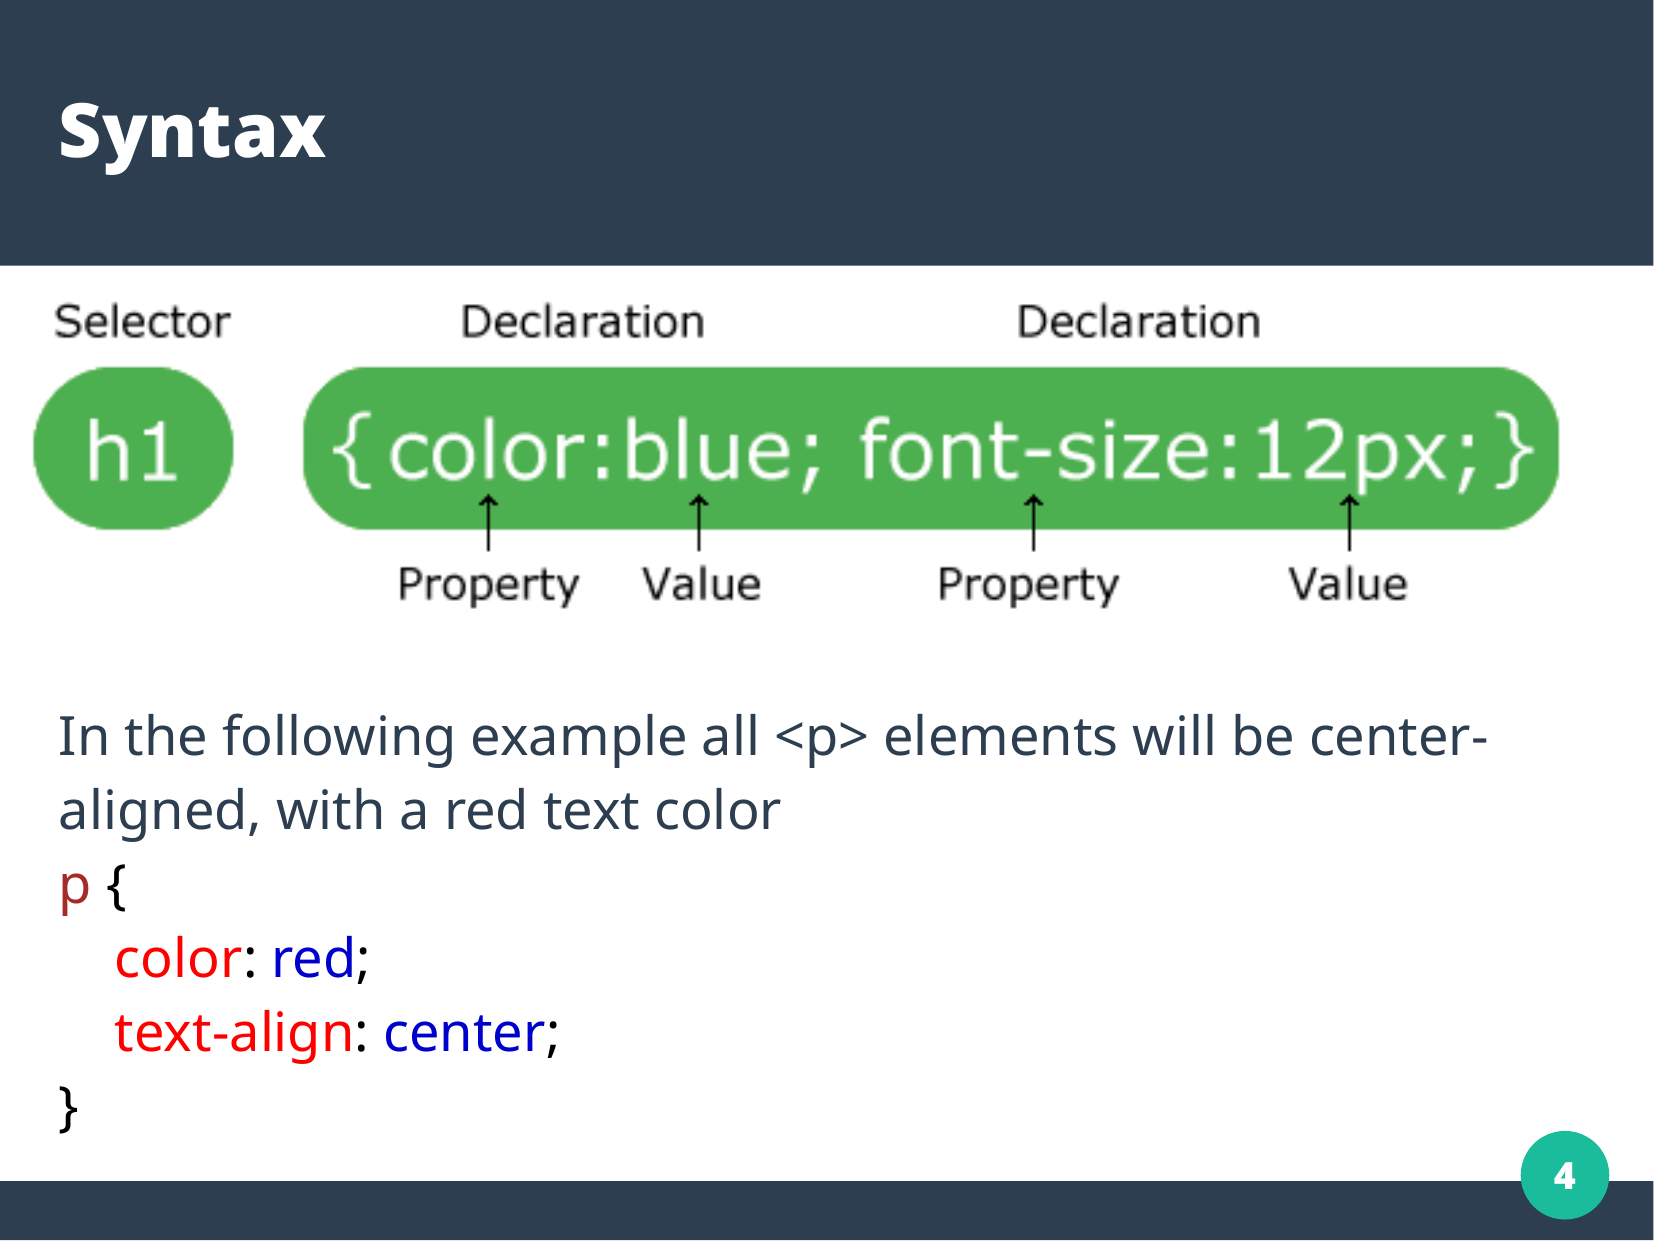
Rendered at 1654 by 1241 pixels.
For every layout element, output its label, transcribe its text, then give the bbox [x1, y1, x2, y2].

subtitle In the following example all <p> elements will be center-aligned, with a red text color p { color: red; text-align: center; } [59, 324, 1595, 1152]
picture [29, 295, 1565, 617]
title Syntax [59, 49, 1595, 207]
